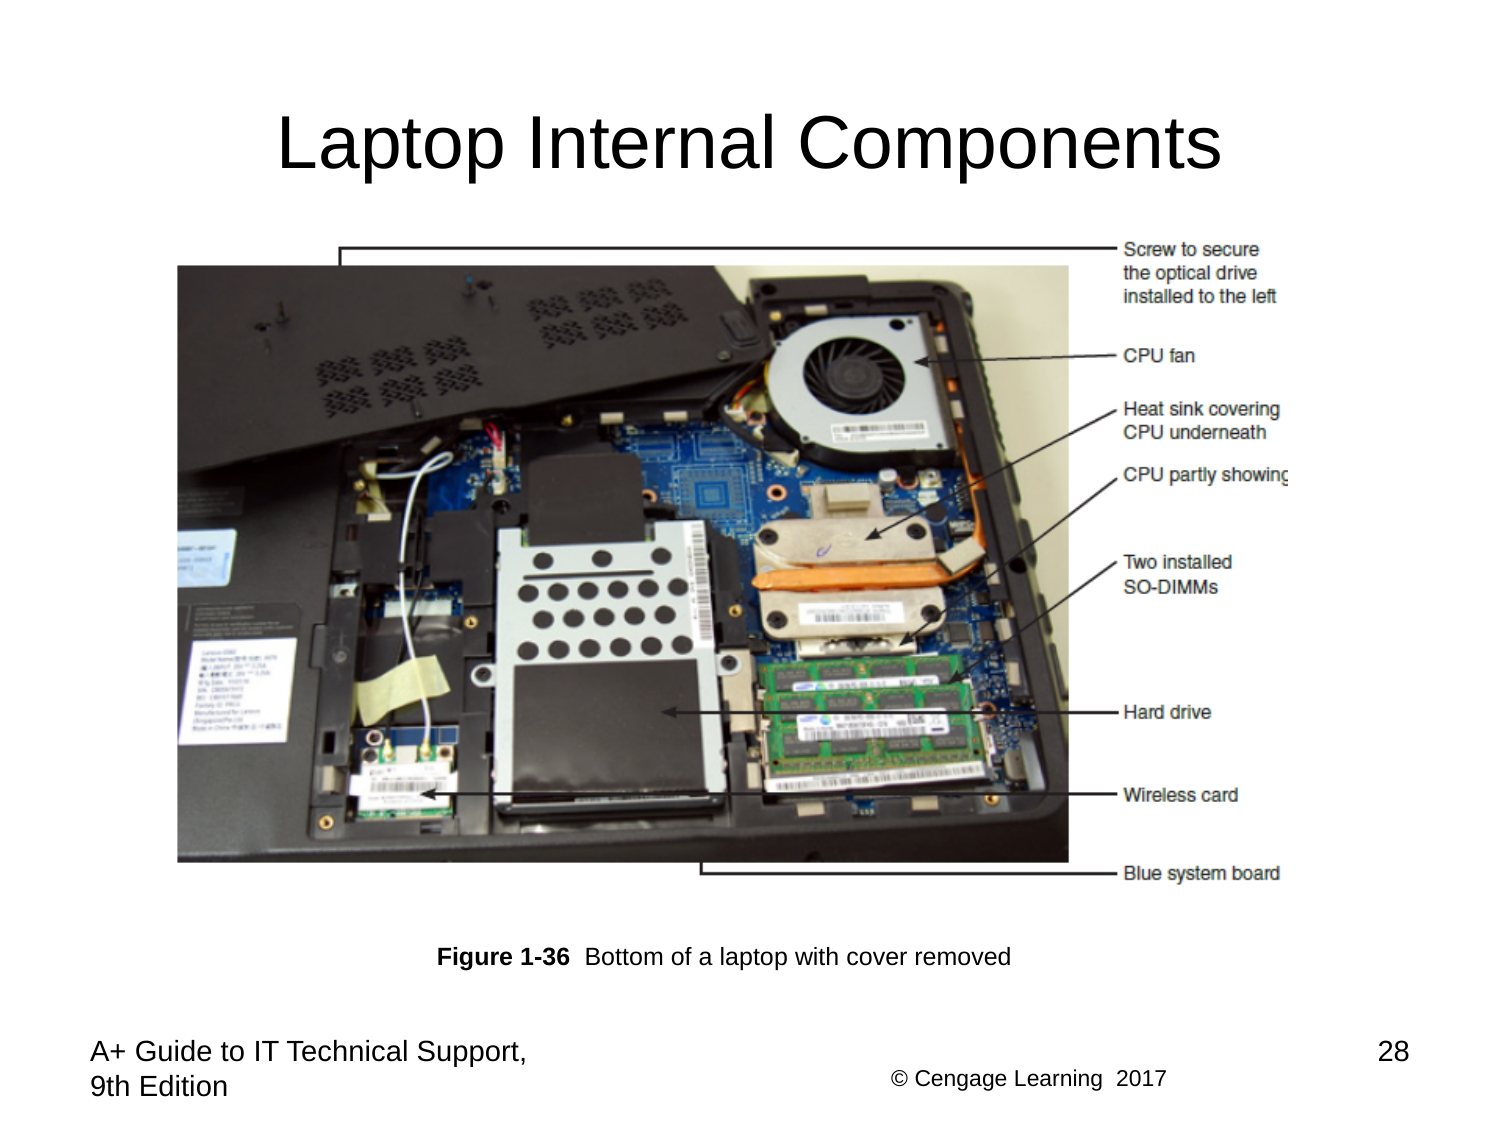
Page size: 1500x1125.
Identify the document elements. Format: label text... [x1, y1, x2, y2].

slide_number <number> [1312, 1024, 1425, 1103]
title Laptop Internal Components [75, 45, 1425, 233]
picture [162, 236, 1288, 888]
text_box Figure 1-36 Bottom of a laptop with cover removed [422, 933, 1028, 979]
footer A+ Guide to IT Technical Support, 9th Edition [75, 1024, 588, 1103]
